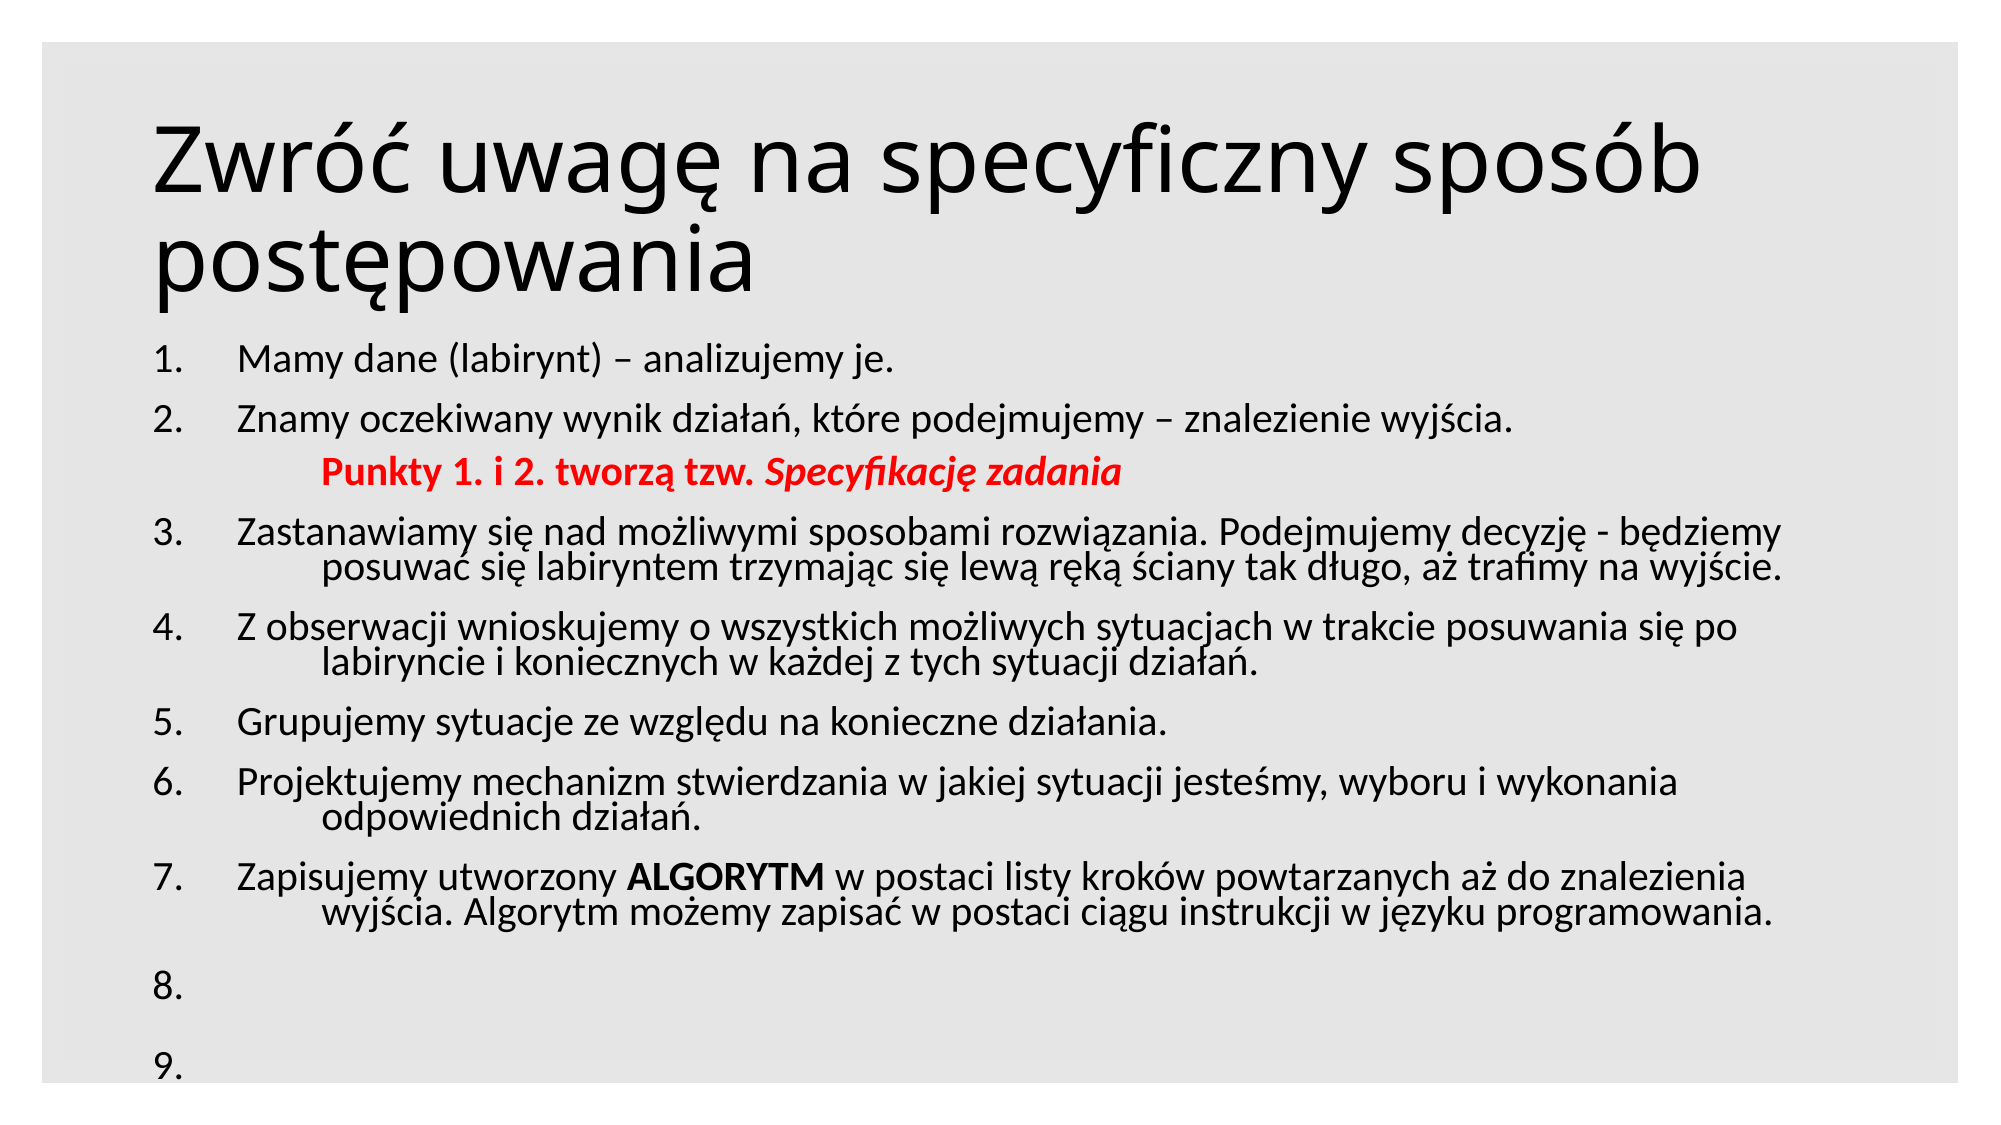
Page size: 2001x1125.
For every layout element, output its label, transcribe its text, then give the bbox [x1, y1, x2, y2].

text_box [158, 1055, 168, 1065]
list Mamy dane (labirynt) – analizujemy je. Znamy oczekiwany wynik działań, które podejmujemy – znalezienie wyjścia. Punkty 1. i 2. tworzą tzw. Specyfikację zadania Zastanawiamy się nad możliwymi sposobami rozwiązania. Podejmujemy decyzję - będziemy posuwać się labiryntem trzymając się lewą ręką ściany tak długo, aż trafimy na wyjście. Z obserwacji wnioskujemy o wszystkich możliwych sytuacjach w trakcie posuwania się po labiryncie i koniecznych w każdej z tych sytuacji działań. Grupujemy sytuacje ze względu na konieczne działania. Projektujemy mechanizm stwierdzania w jakiej sytuacji jesteśmy, wyboru i wykonania odpowiednich działań. Zapisujemy utworzony ALGORYTM w postaci listy kroków powtarzanych aż do znalezienia wyjścia. Algorytm możemy zapisać w postaci ciągu instrukcji w języku programowania. [137, 337, 1882, 973]
title Zwróć uwagę na specyficzny sposób postępowania [137, 103, 1863, 322]
text_box [53, 53, 1947, 1073]
